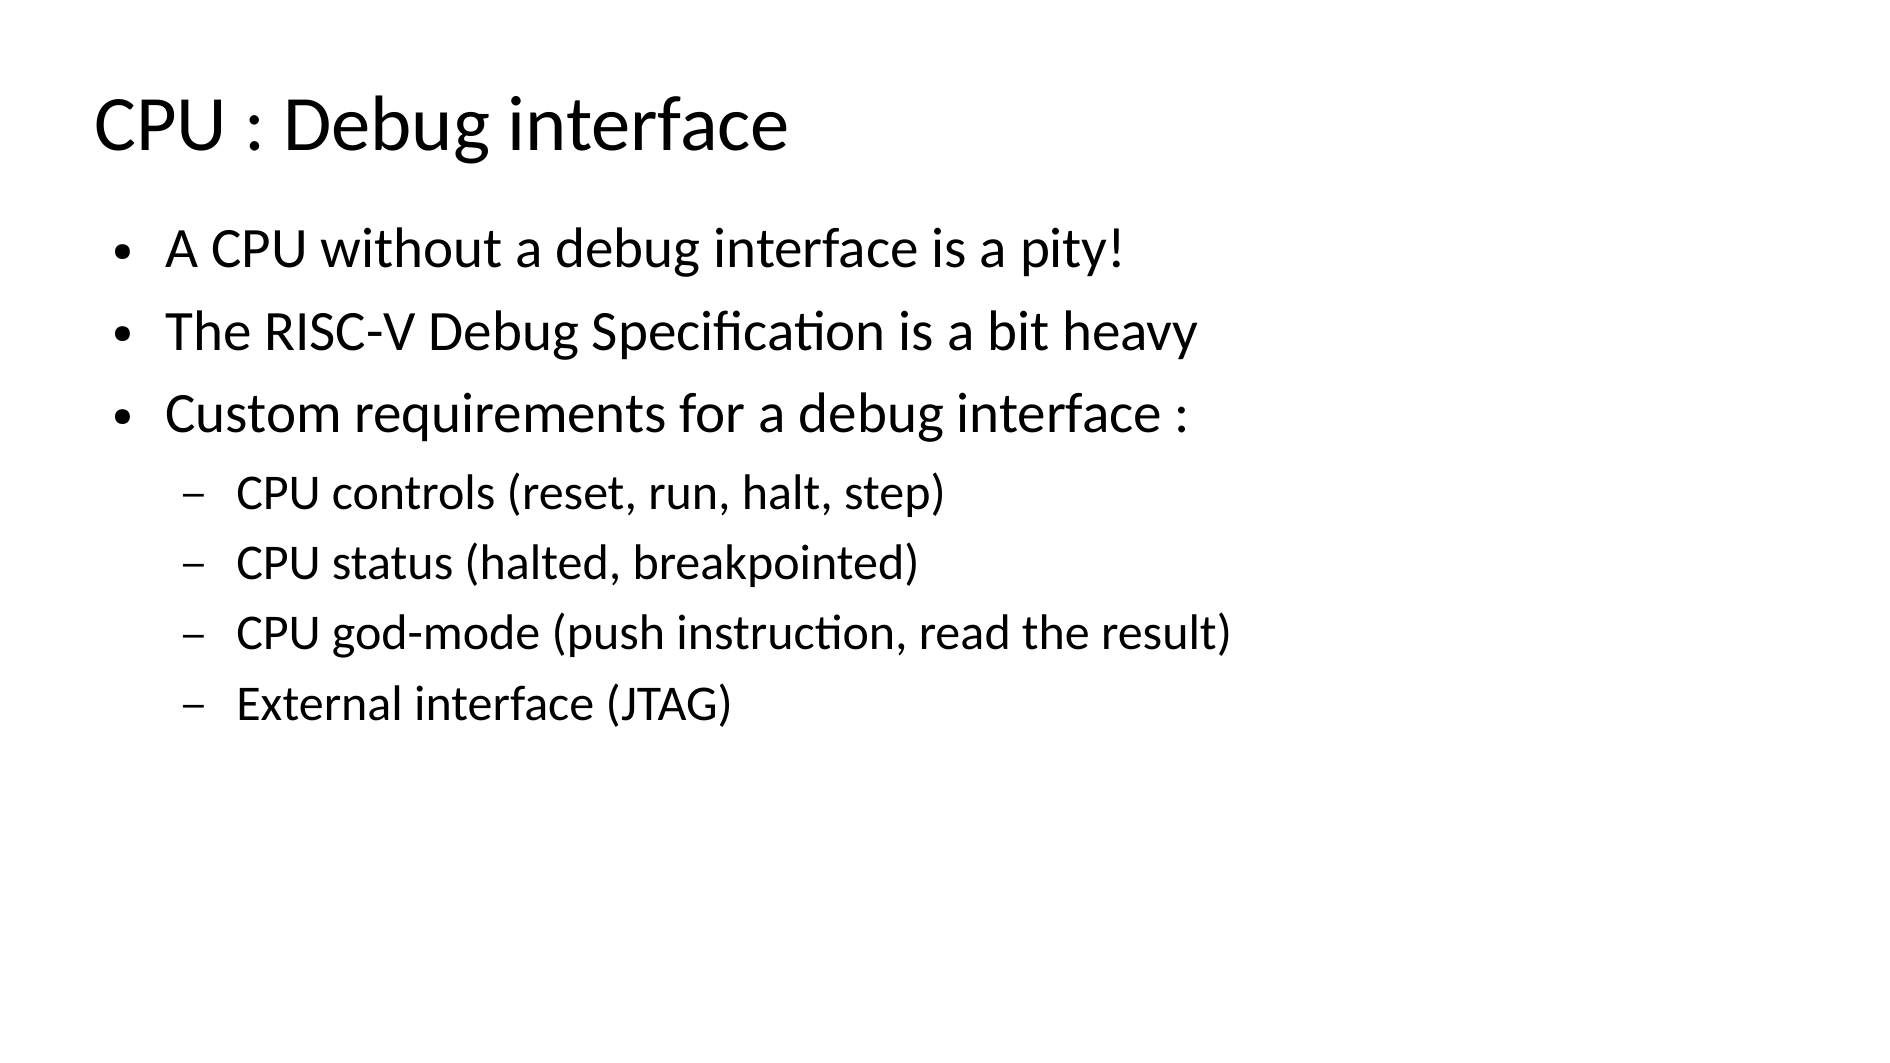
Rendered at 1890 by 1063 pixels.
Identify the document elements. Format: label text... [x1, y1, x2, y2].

title CPU : Debug interface [94, 42, 1796, 220]
list A CPU without a debug interface is a pity! The RISC-V Debug Specification is a bit heavy Custom requirements for a debug interface : CPU controls (reset, run, halt, step) CPU status (halted, breakpointed) CPU god-mode (push instruction, read the result) External interface (JTAG) [94, 225, 1843, 1063]
